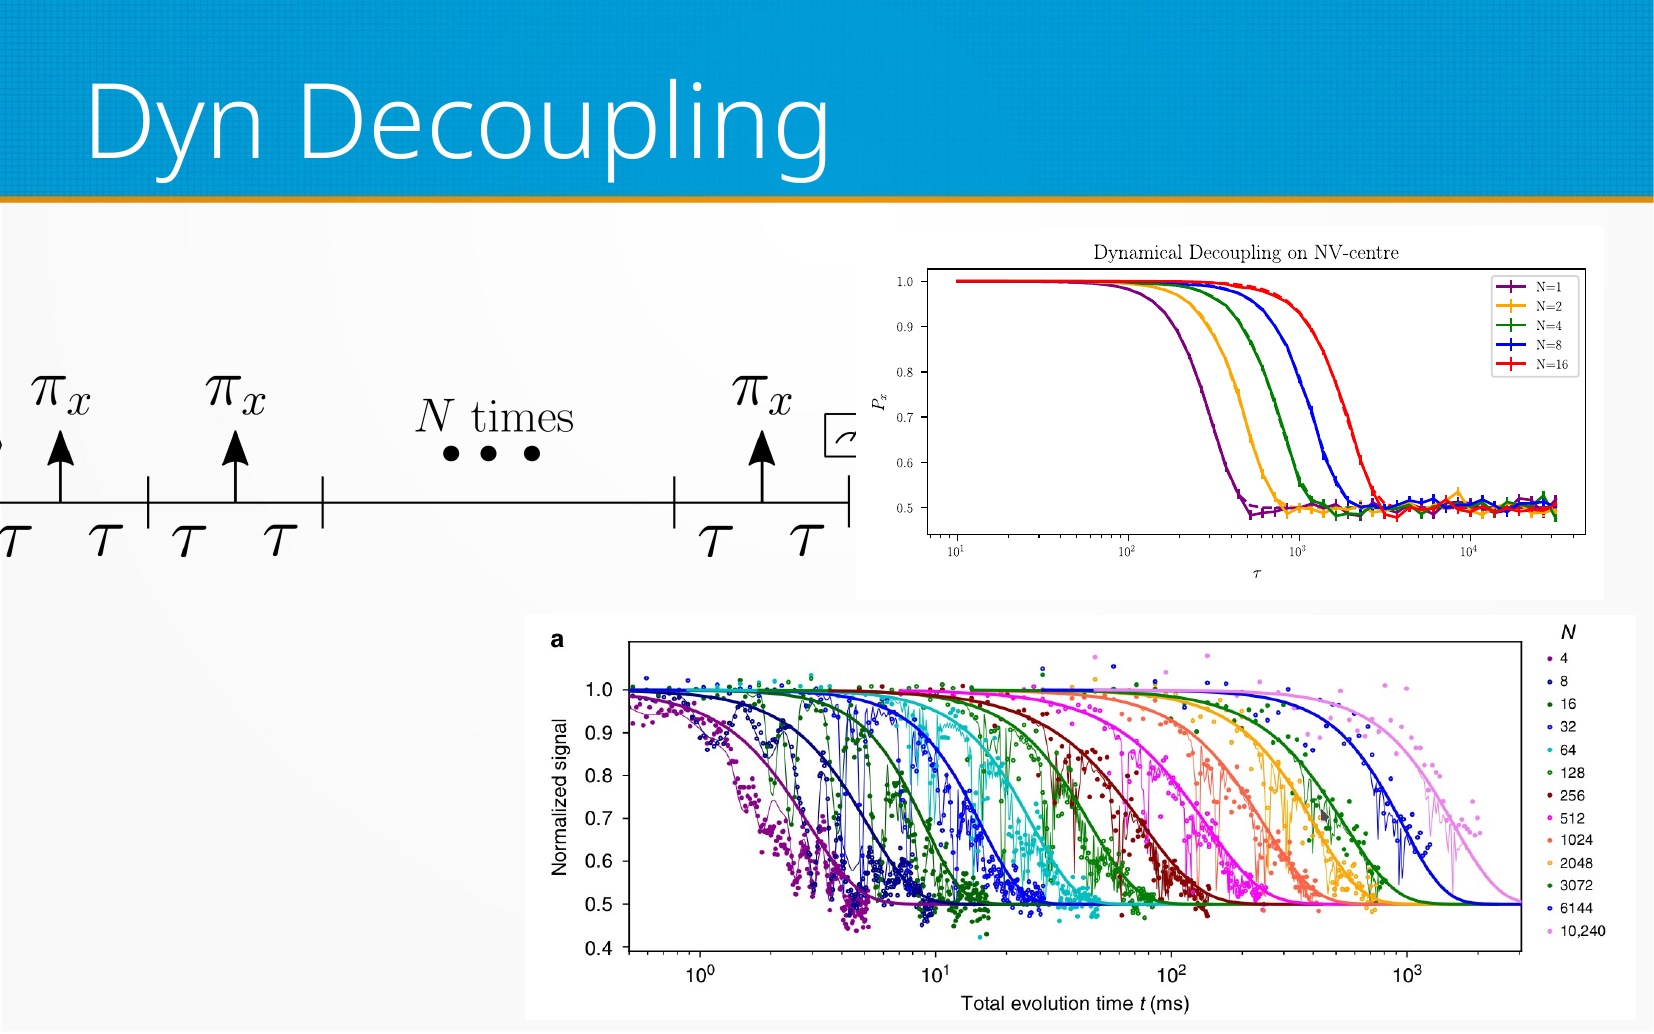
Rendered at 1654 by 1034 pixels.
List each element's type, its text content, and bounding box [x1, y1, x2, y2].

picture [0, 195, 1654, 1034]
title Dyn Decoupling [82, 16, 1571, 190]
